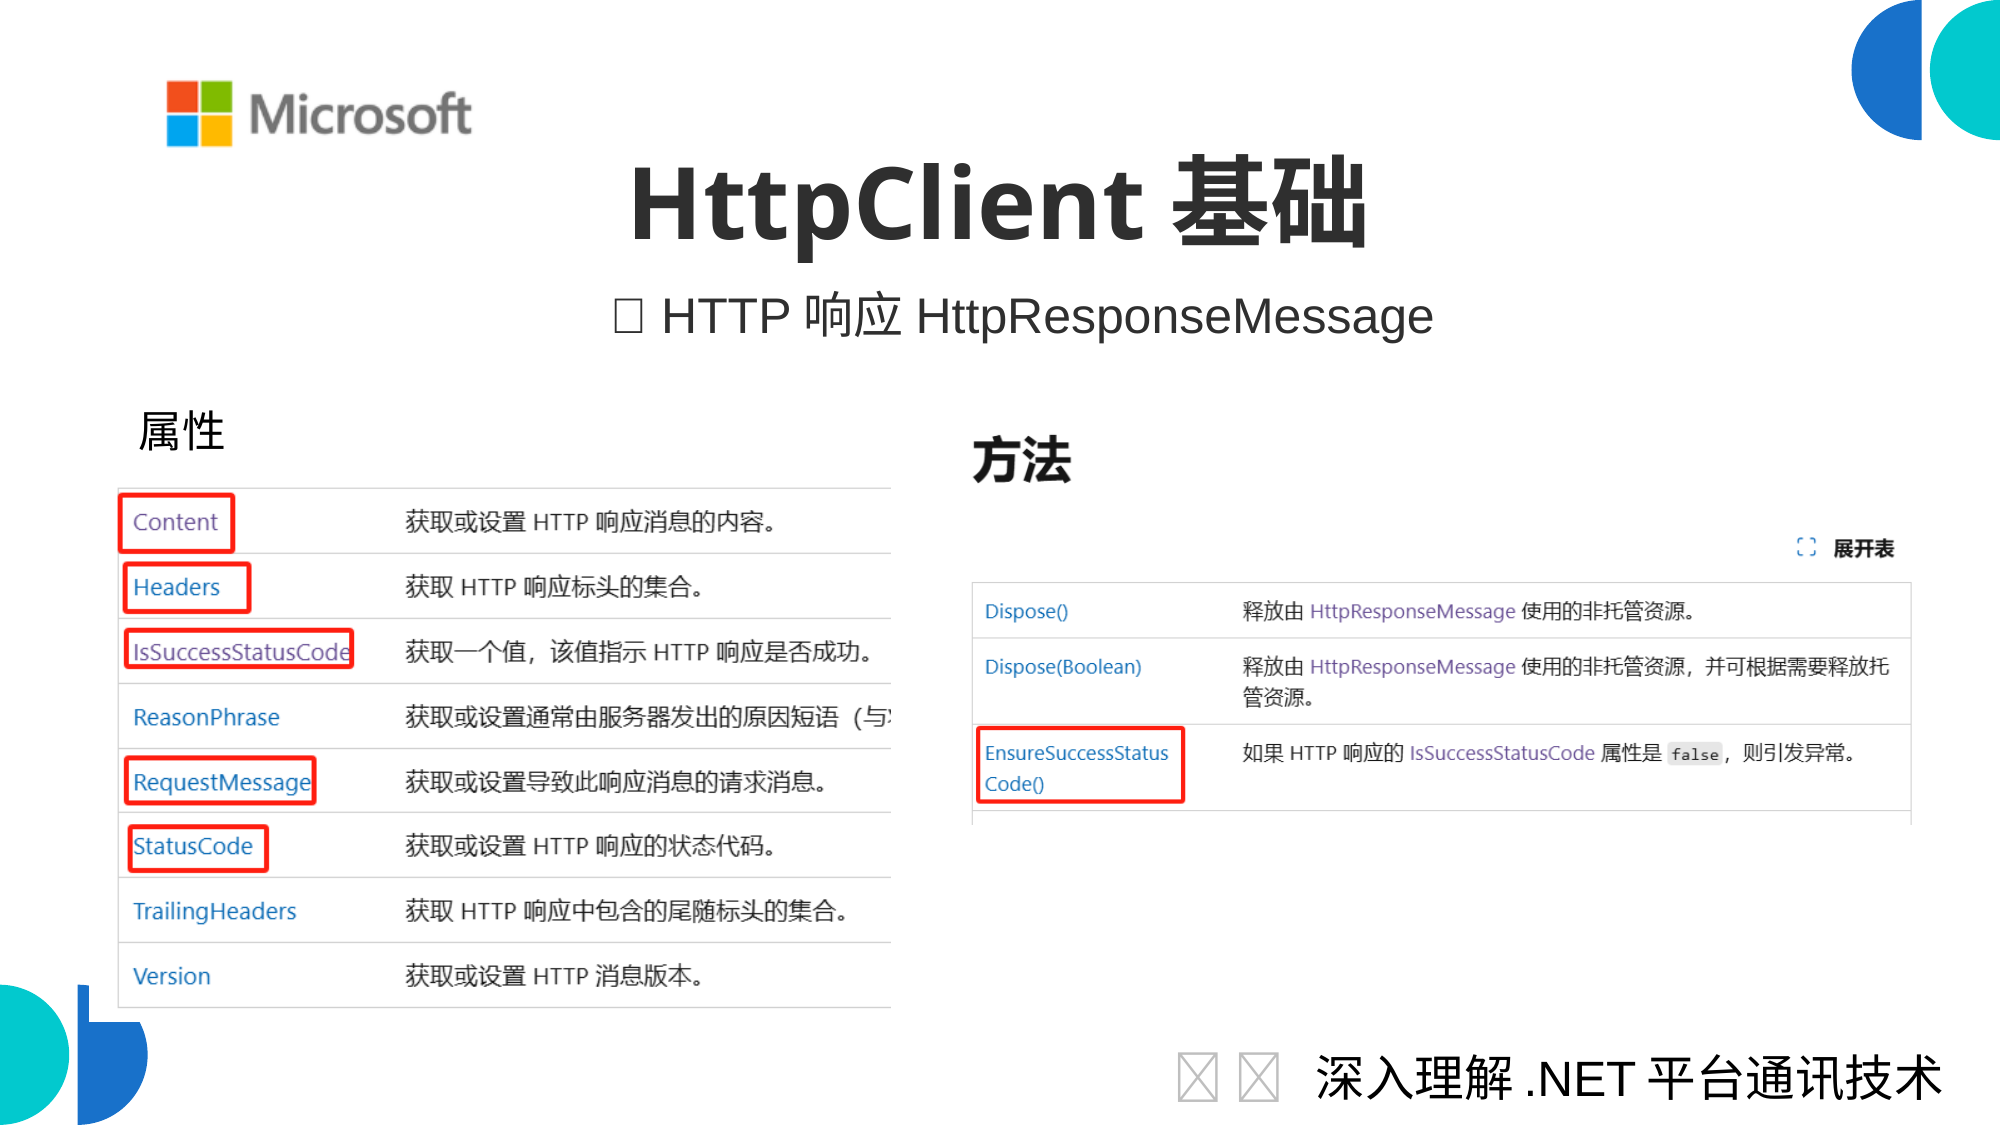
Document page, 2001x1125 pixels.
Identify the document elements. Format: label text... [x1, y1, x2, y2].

subtitle 🚀 🚀 深入理解.NET平台通讯技术 [1173, 1046, 1952, 1107]
text_box 属性 [123, 389, 241, 463]
picture [85, 41, 552, 189]
text_box [1641, 4, 1999, 135]
picture [941, 419, 1934, 825]
picture [89, 464, 891, 1022]
text_box 🚀 HTTP响应HttpResponseMessage [236, 253, 1823, 373]
title HttpClient基础 [137, 106, 1861, 292]
